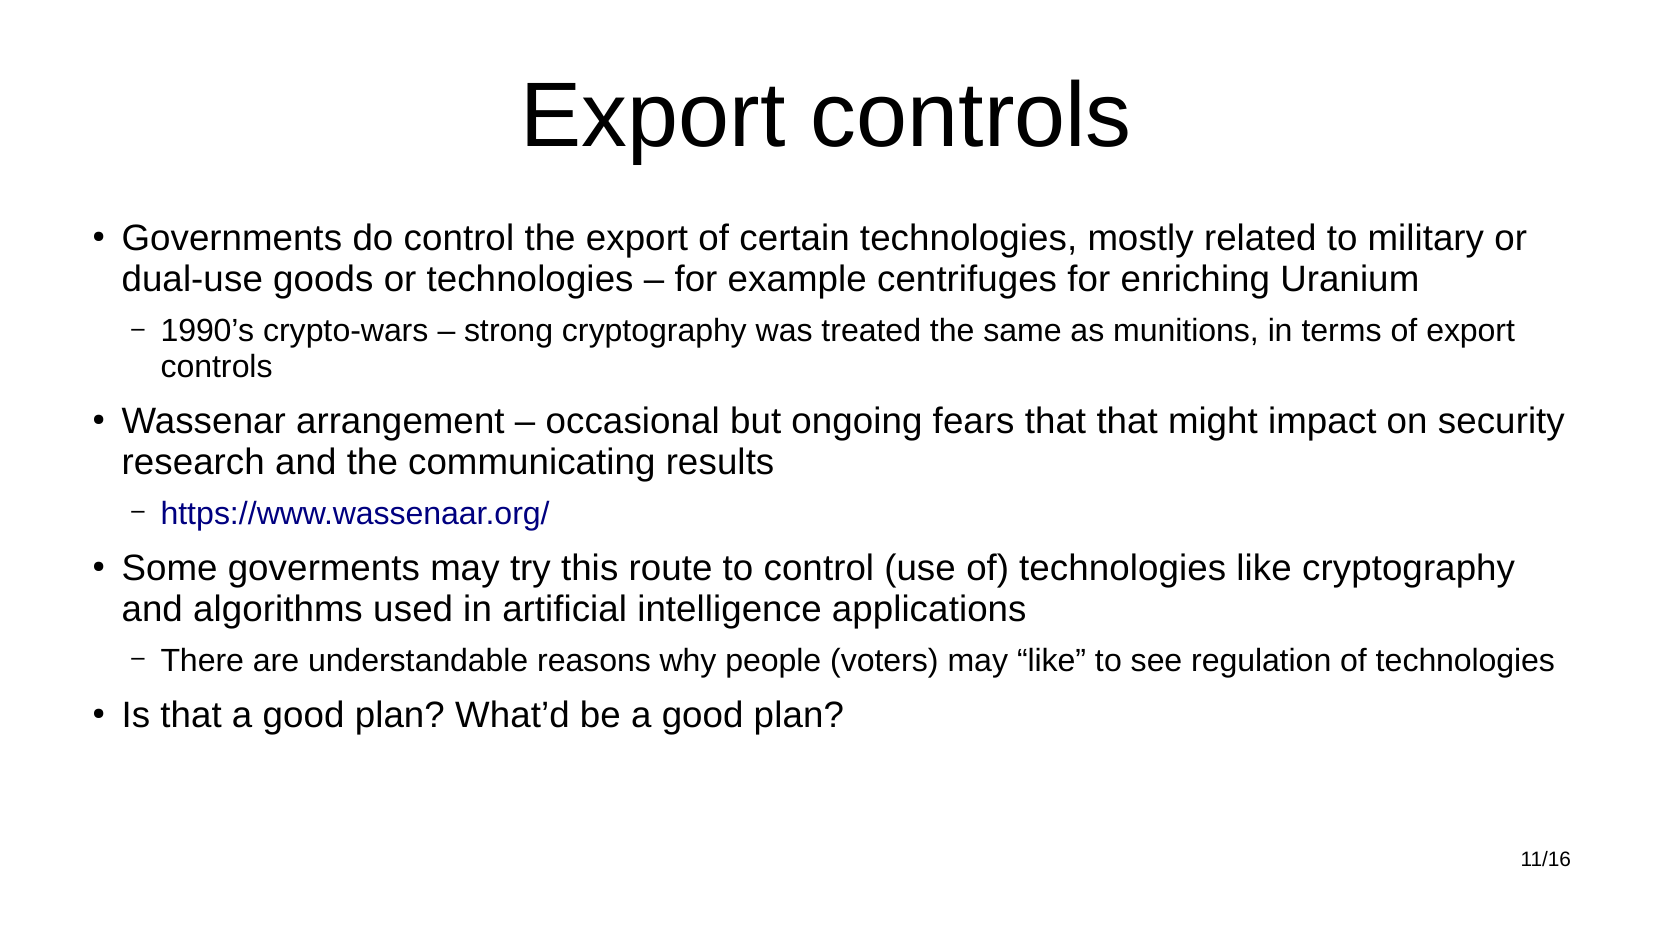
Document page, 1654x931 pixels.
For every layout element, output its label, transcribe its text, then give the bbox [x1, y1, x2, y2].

list Governments do control the export of certain technologies, mostly related to military or dual-use goods or technologies – for example centrifuges for enriching Uranium 1990’s crypto-wars – strong cryptography was treated the same as munitions, in terms of export controls Wassenar arrangement – occasional but ongoing fears that that might impact on security research and the communicating results https://www.wassenaar.org/ Some goverments may try this route to control (use of) technologies like cryptography and algorithms used in artificial intelligence applications There are understandable reasons why people (voters) may “like” to see regulation of technologies Is that a good plan? What’d be a good plan? [82, 217, 1571, 758]
title Export controls [82, 37, 1571, 193]
